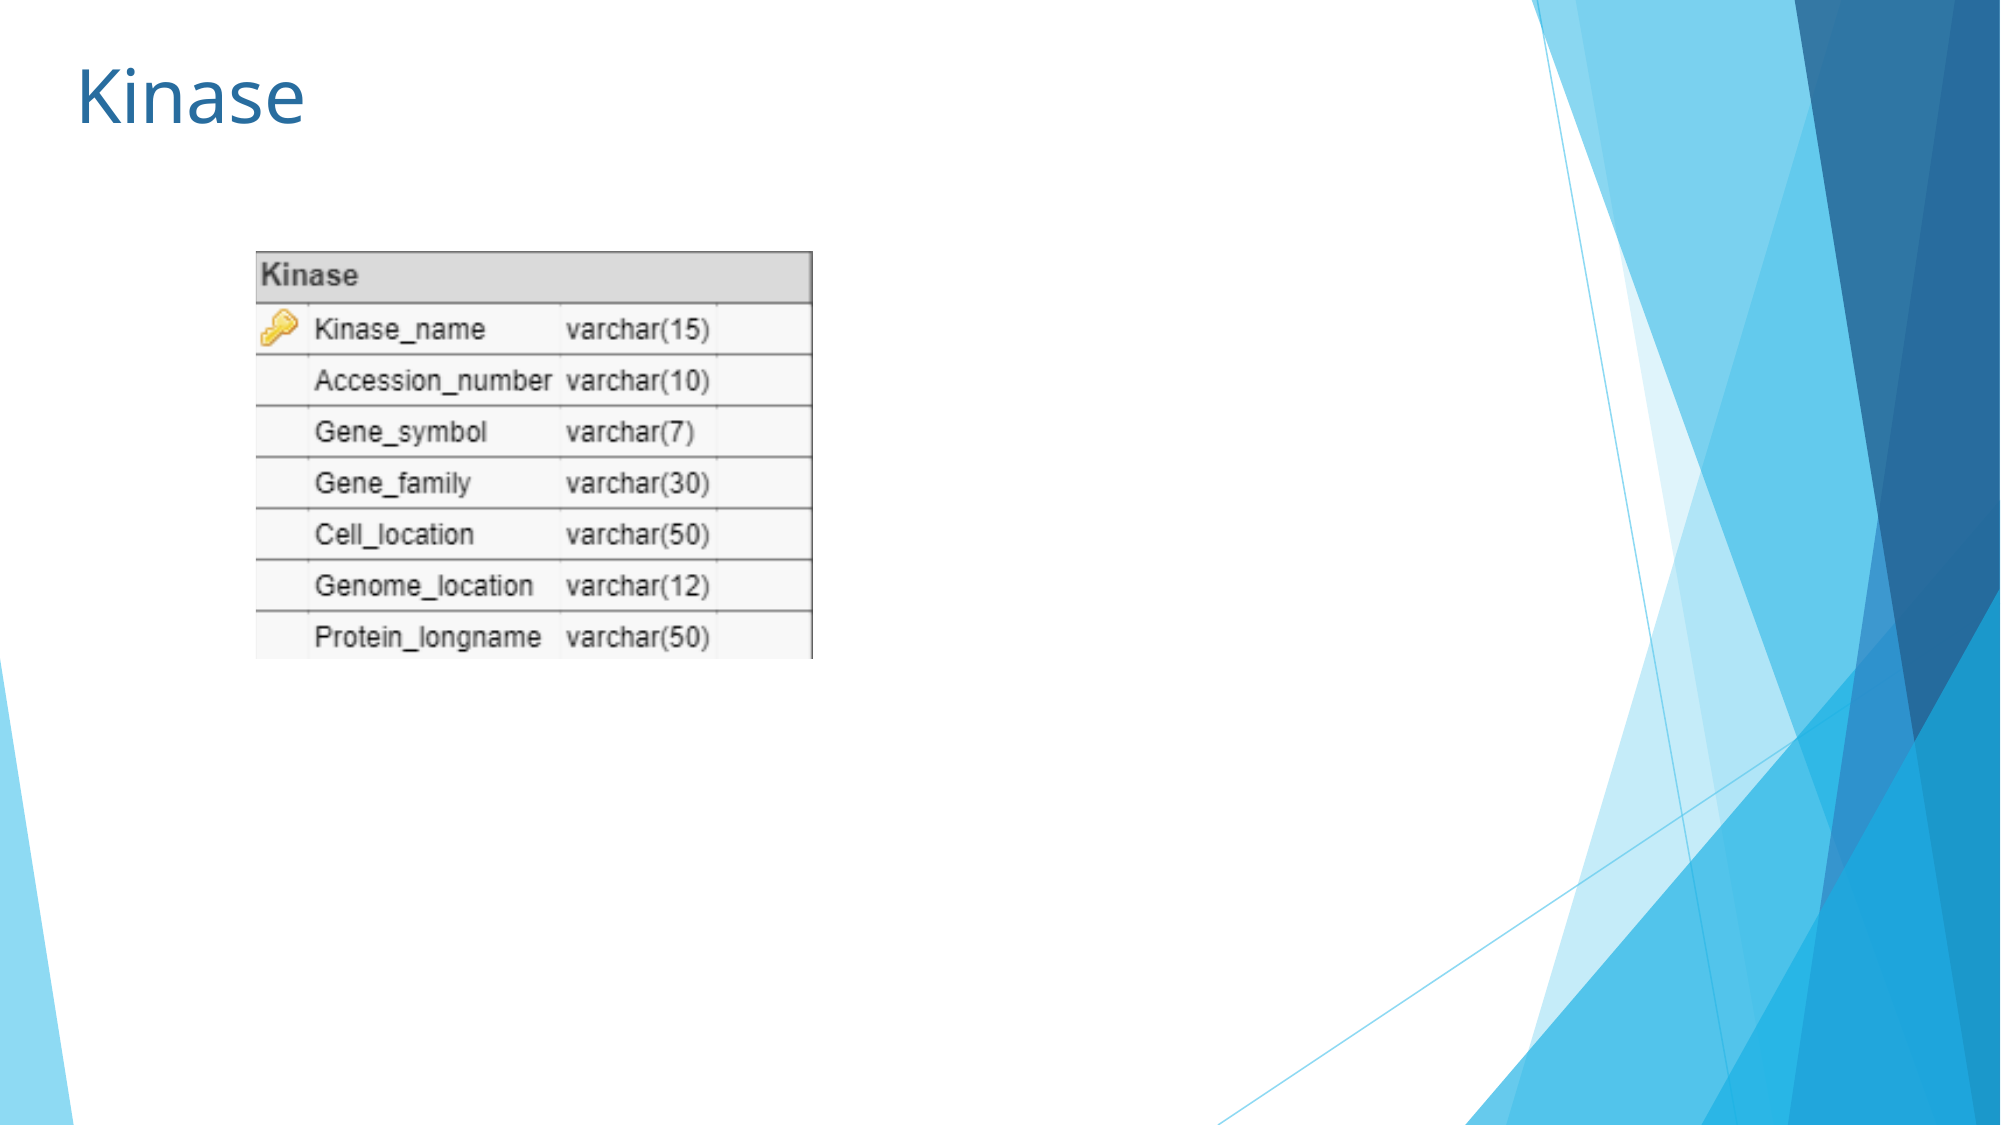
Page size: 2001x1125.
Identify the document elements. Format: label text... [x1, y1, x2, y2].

picture [255, 251, 813, 659]
text_box Kinase [0, 0, 866, 188]
